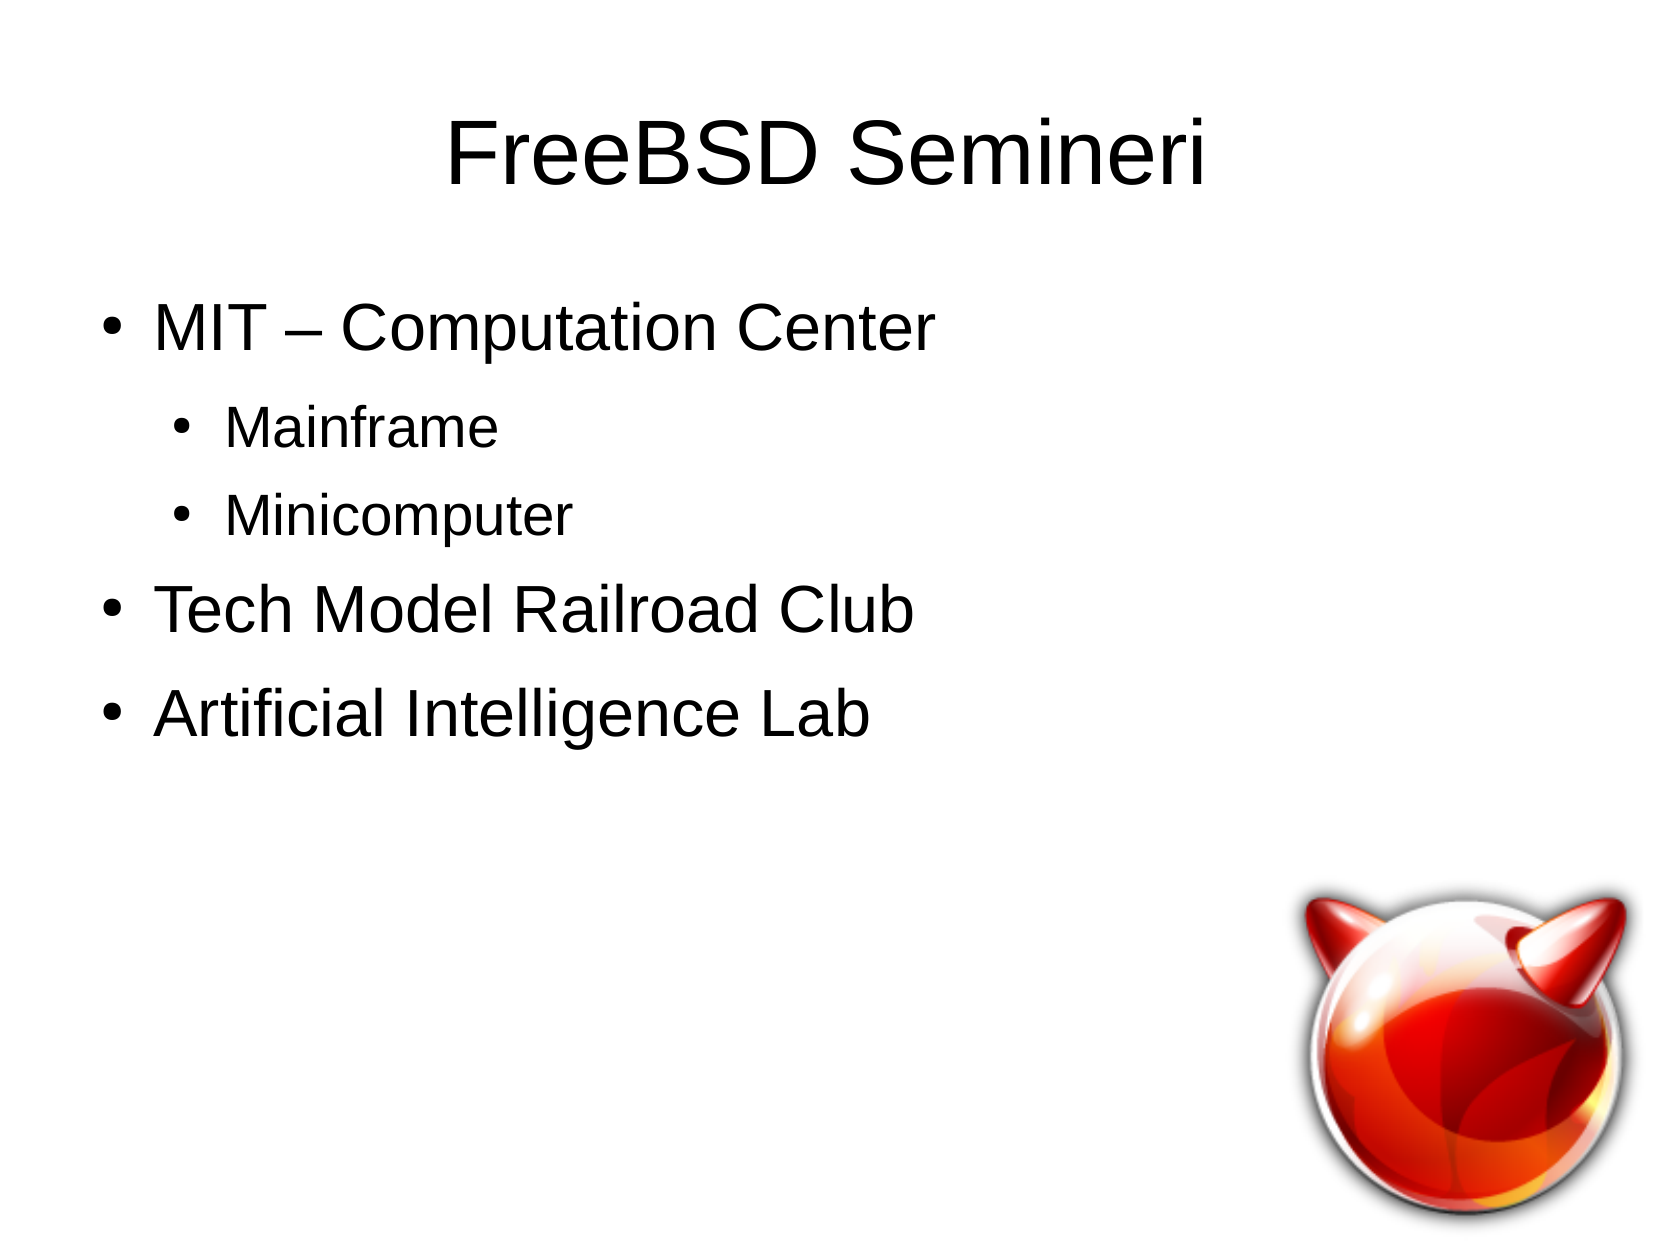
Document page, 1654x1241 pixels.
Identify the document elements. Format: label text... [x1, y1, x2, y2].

picture [1282, 875, 1654, 1241]
list MIT – Computation Center Mainframe Minicomputer Tech Model Railroad Club Artificial Intelligence Lab [82, 290, 1571, 1109]
title FreeBSD Semineri [82, 49, 1571, 257]
